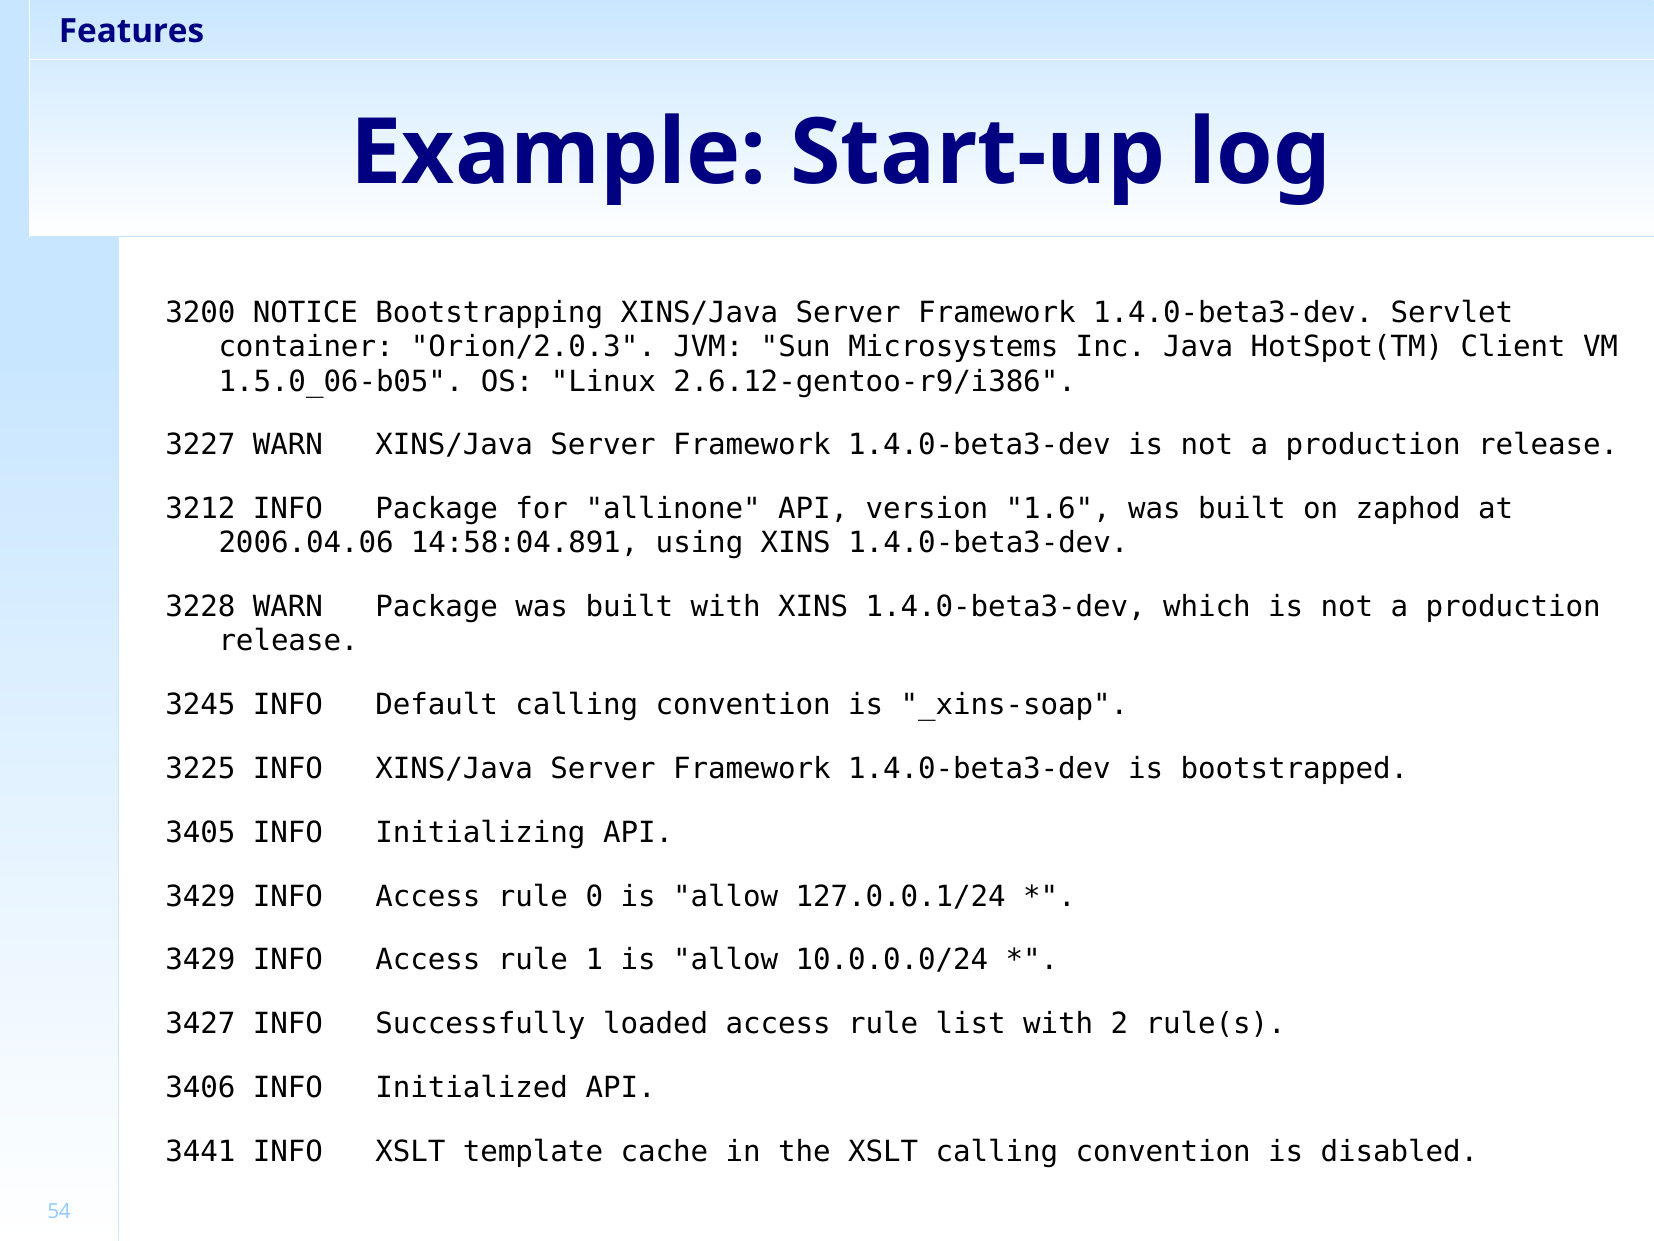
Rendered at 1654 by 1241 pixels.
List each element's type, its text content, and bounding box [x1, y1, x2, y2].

list 3200 NOTICE Bootstrapping XINS/Java Server Framework 1.4.0-beta3-dev. Servlet container: "Orion/2.0.3". JVM: "Sun Microsystems Inc. Java HotSpot(TM) Client VM 1.5.0_06-b05". OS: "Linux 2.6.12-gentoo-r9/i386". 3227 WARN XINS/Java Server Framework 1.4.0-beta3-dev is not a production release. 3212 INFO Package for "allinone" API, version "1.6", was built on zaphod at 2006.04.06 14:58:04.891, using XINS 1.4.0-beta3-dev. 3228 WARN Package was built with XINS 1.4.0-beta3-dev, which is not a production release. 3245 INFO Default calling convention is "_xins-soap". 3225 INFO XINS/Java Server Framework 1.4.0-beta3-dev is bootstrapped. 3405 INFO Initializing API. 3429 INFO Access rule 0 is "allow 127.0.0.1/24 *". 3429 INFO Access rule 1 is "allow 10.0.0.0/24 *". 3427 INFO Successfully loaded access rule list with 2 rule(s). 3406 INFO Initialized API. 3441 INFO XSLT template cache in the XSLT calling convention is disabled. [147, 295, 1625, 1182]
title Example: Start-up log [29, 59, 1654, 237]
title Features [59, 0, 355, 60]
